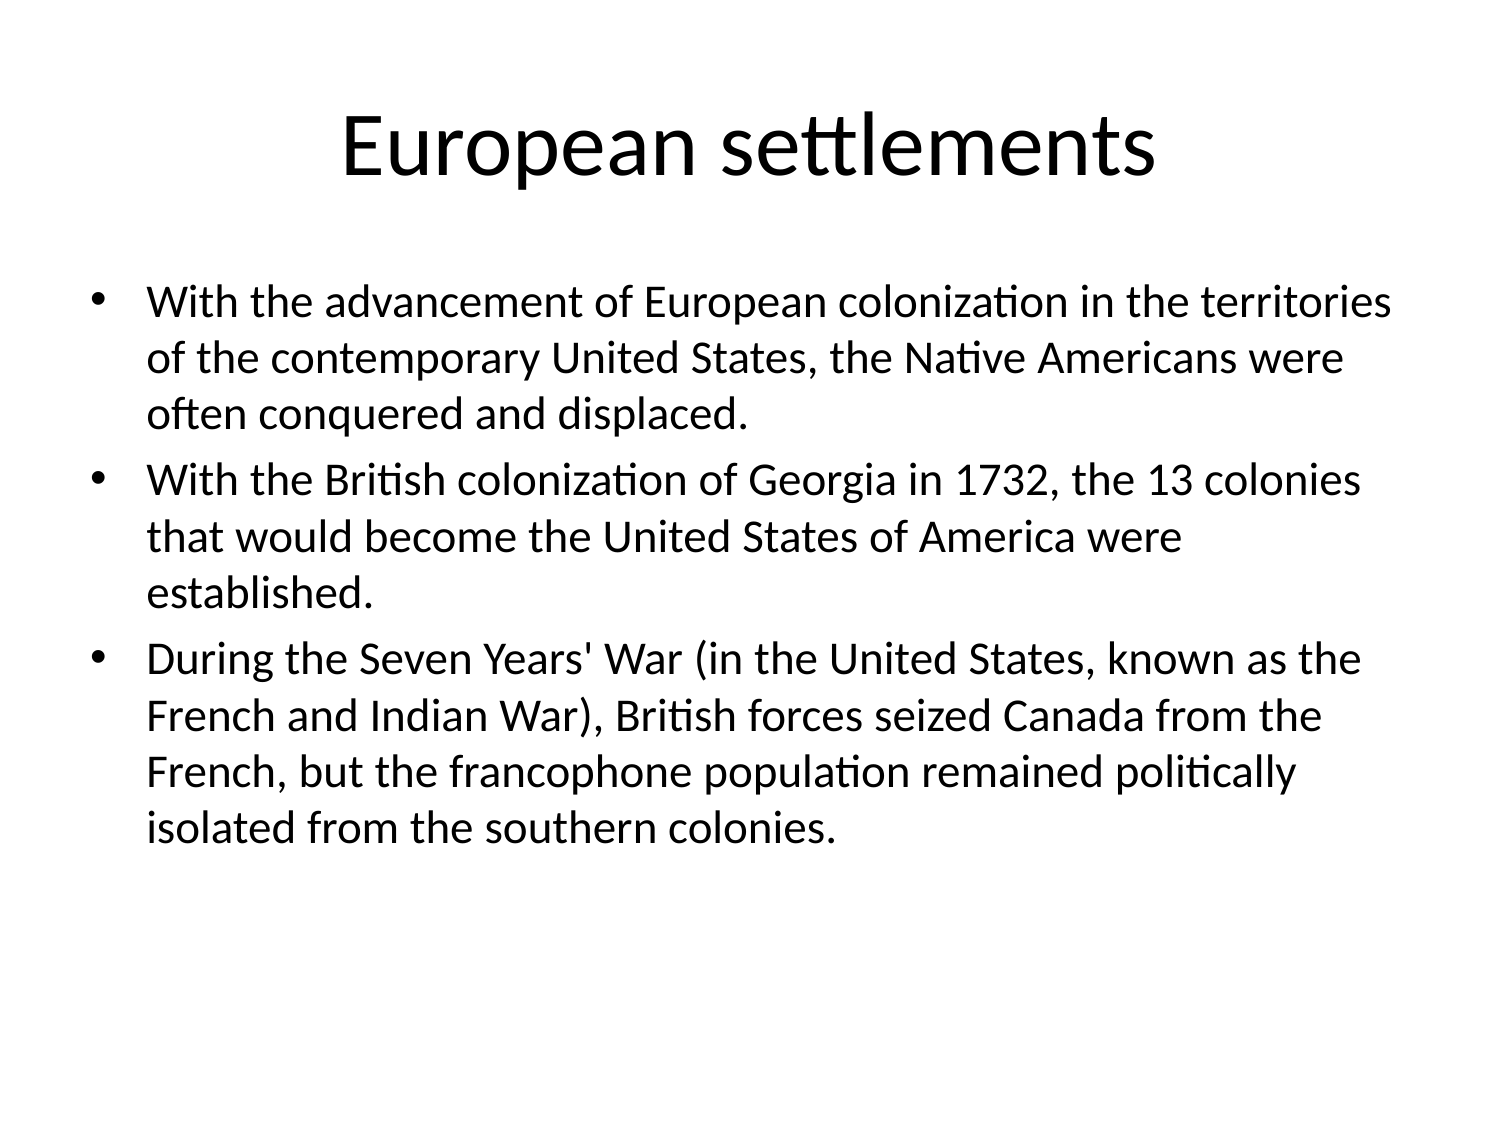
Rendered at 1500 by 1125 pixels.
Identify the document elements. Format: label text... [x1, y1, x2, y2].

list With the advancement of European colonization in the territories of the contemporary United States, the Native Americans were often conquered and displaced. With the British colonization of Georgia in 1732, the 13 colonies that would become the United States of America were established. During the Seven Years' War (in the United States, known as the French and Indian War), British forces seized Canada from the French, but the francophone population remained politically isolated from the southern colonies. [75, 262, 1425, 1005]
title European settlements [75, 45, 1425, 233]
